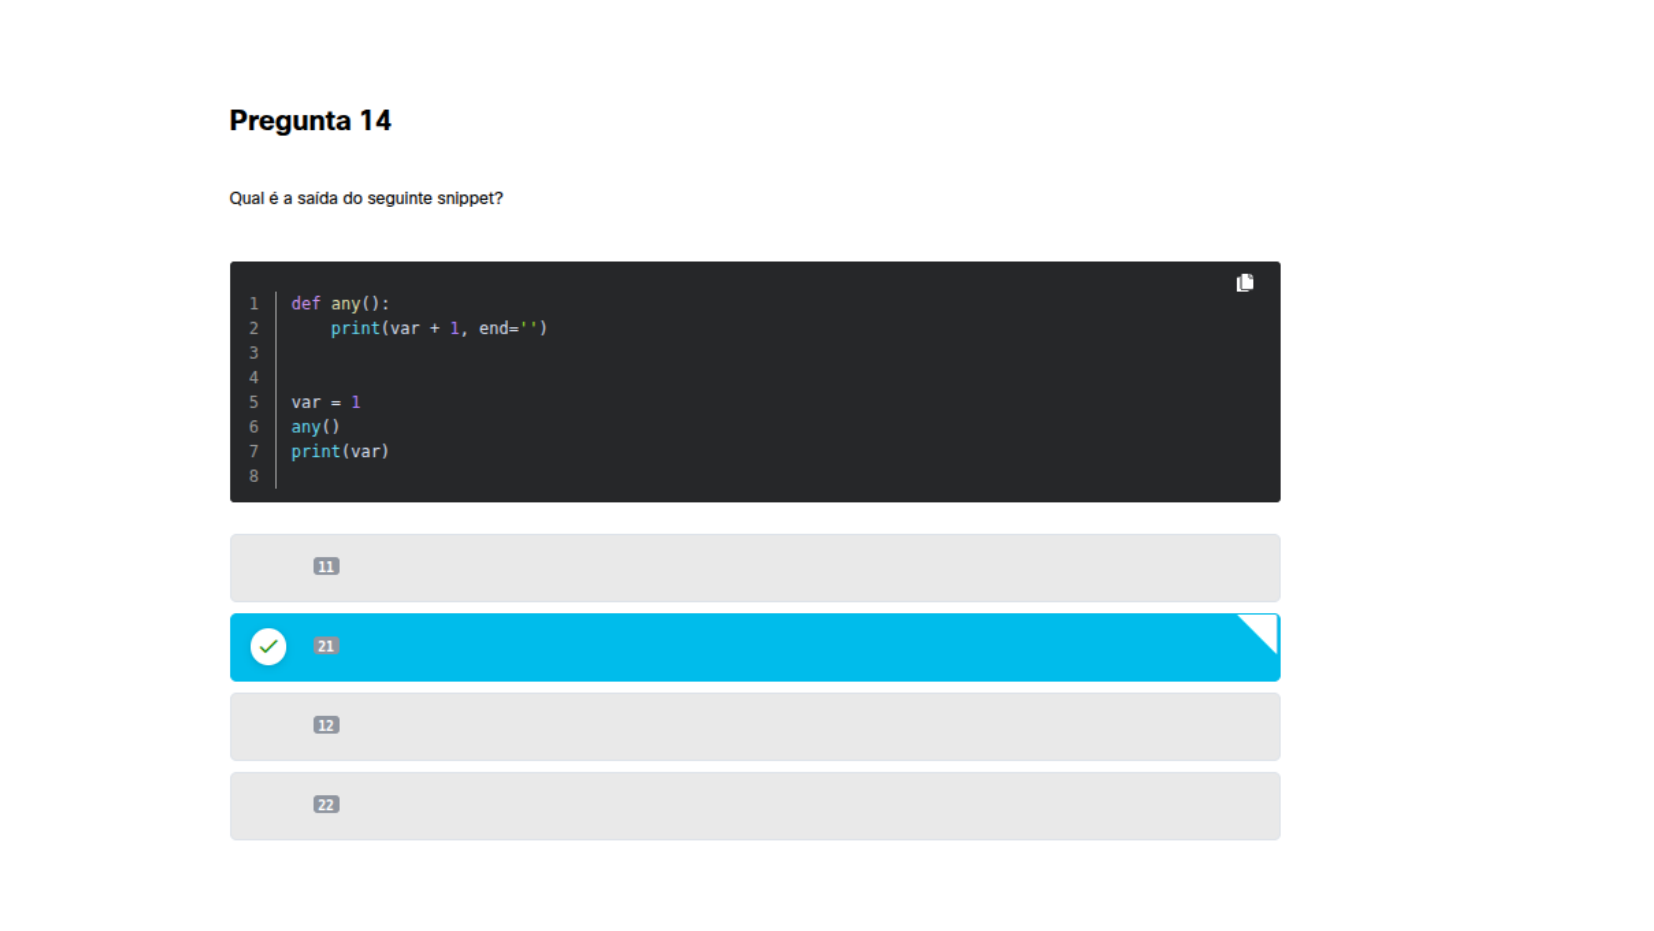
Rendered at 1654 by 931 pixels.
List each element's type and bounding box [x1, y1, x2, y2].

picture [218, 92, 1300, 857]
